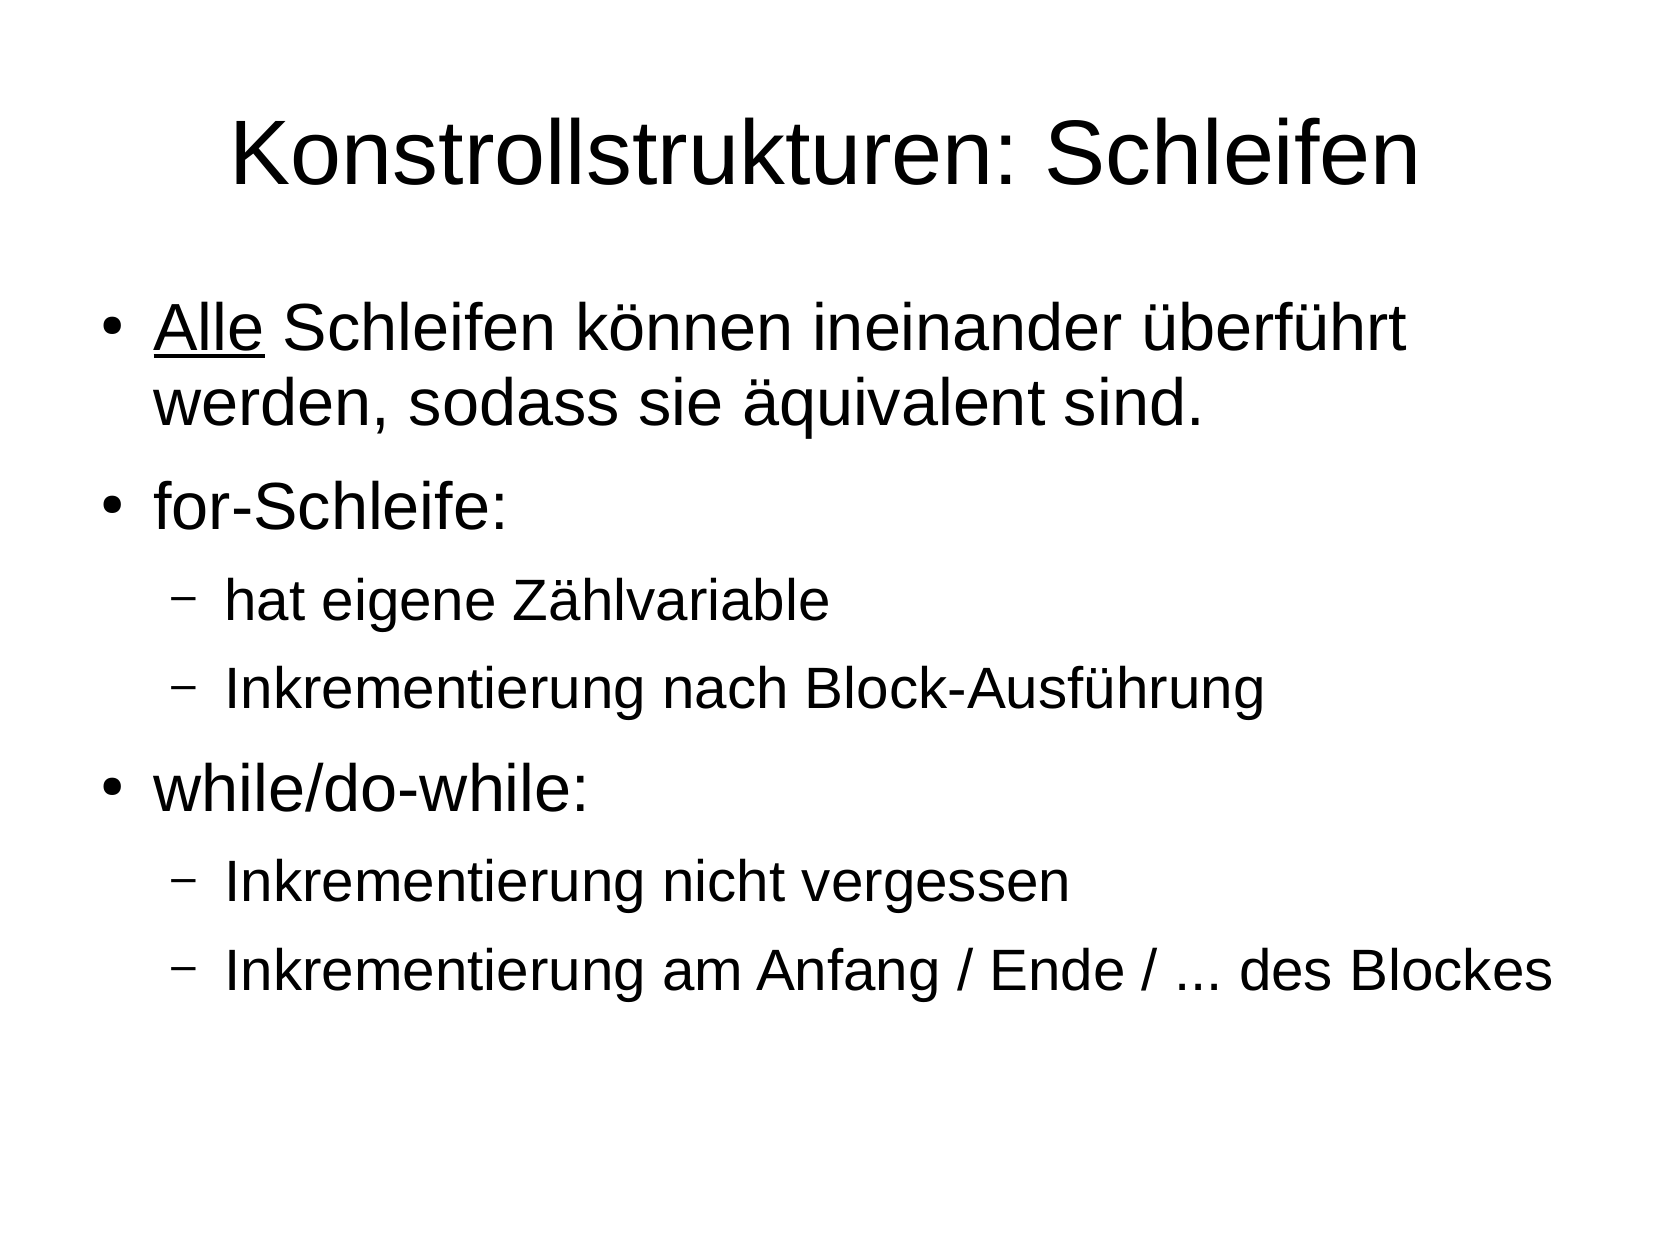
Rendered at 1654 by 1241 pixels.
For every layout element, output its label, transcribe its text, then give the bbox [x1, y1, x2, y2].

title Konstrollstrukturen: Schleifen [82, 49, 1571, 257]
list Alle Schleifen können ineinander überführt werden, sodass sie äquivalent sind. for-Schleife: hat eigene Zählvariable Inkrementierung nach Block-Ausführung while/do-while: Inkrementierung nicht vergessen Inkrementierung am Anfang / Ende / ... des Blockes [82, 290, 1571, 1216]
